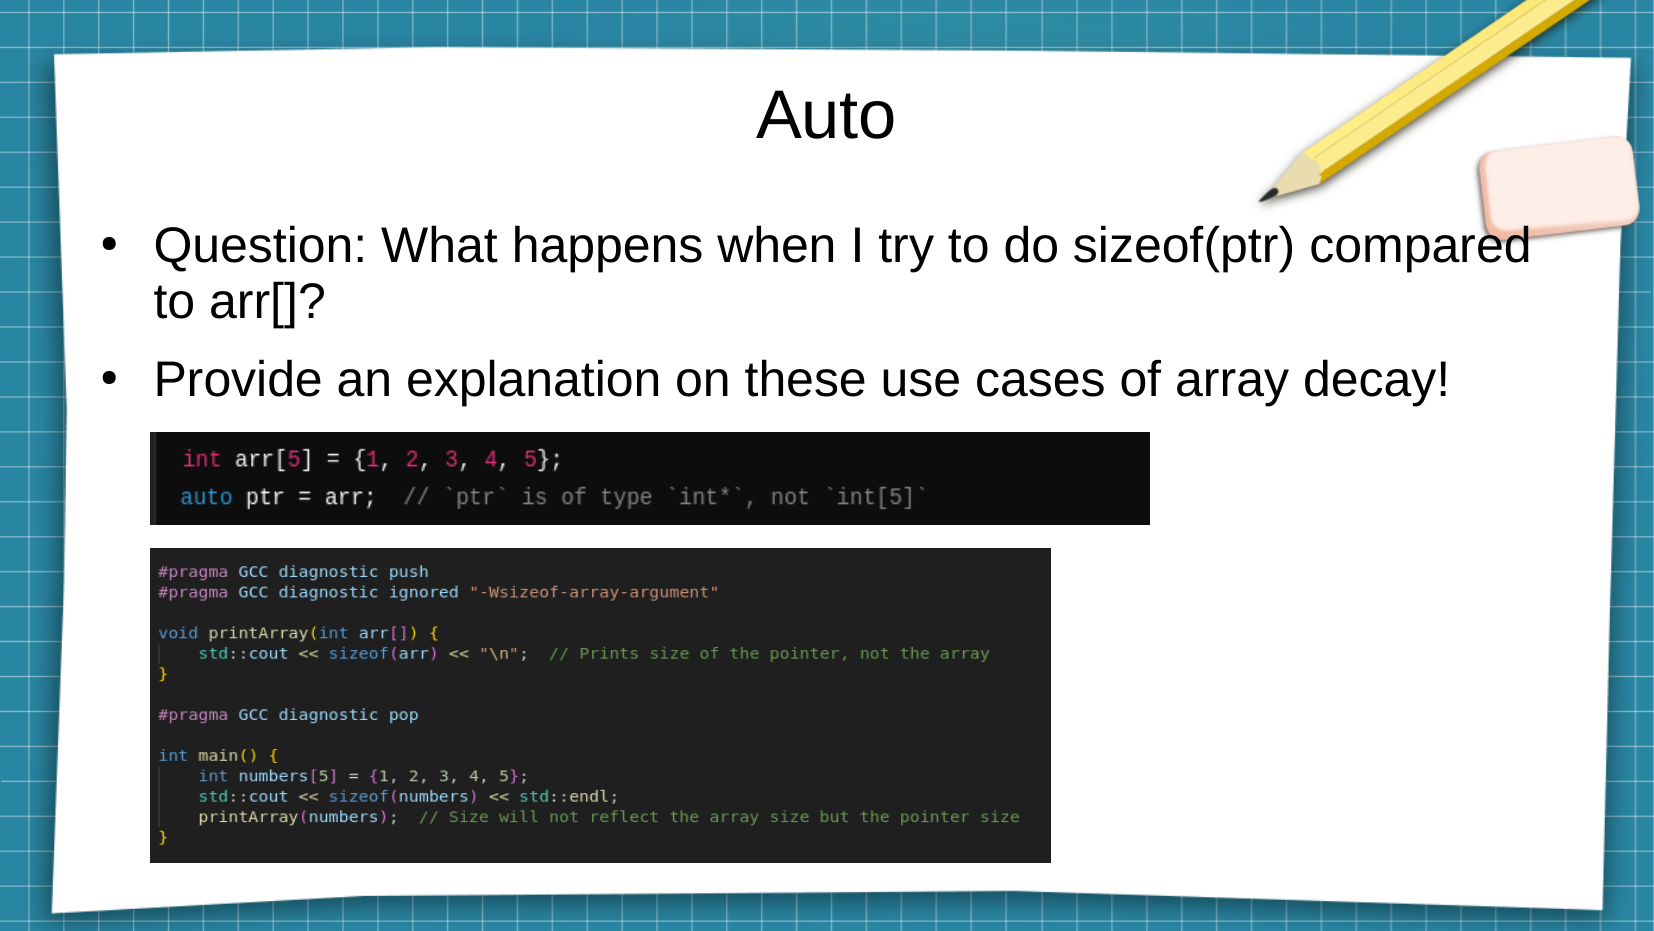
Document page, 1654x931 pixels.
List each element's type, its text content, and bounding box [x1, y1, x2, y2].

list Question: What happens when I try to do sizeof(ptr) compared to arr[]? Provide an explanation on these use cases of array decay! [82, 217, 1571, 758]
picture [0, 0, 1654, 931]
title Auto [82, 37, 1571, 193]
